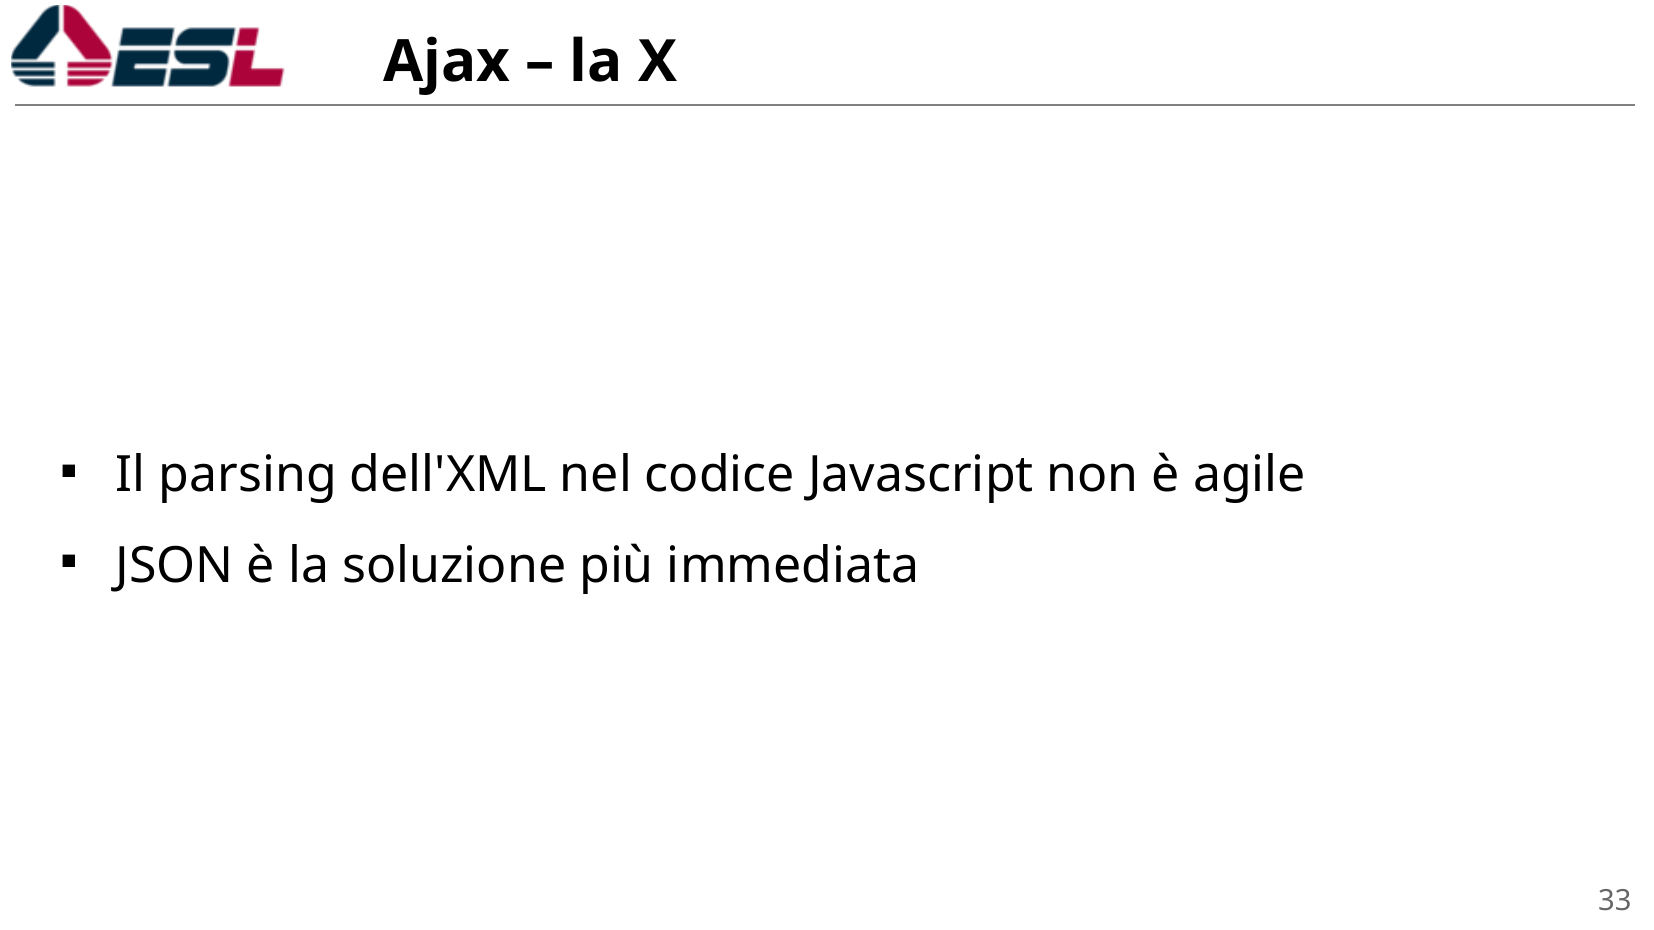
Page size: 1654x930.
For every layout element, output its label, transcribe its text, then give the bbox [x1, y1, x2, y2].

picture [11, 5, 288, 90]
list Il parsing dell'XML nel codice Javascript non è agile JSON è la soluzione più immediata [45, 134, 1606, 901]
title Ajax – la X [335, 0, 1653, 103]
